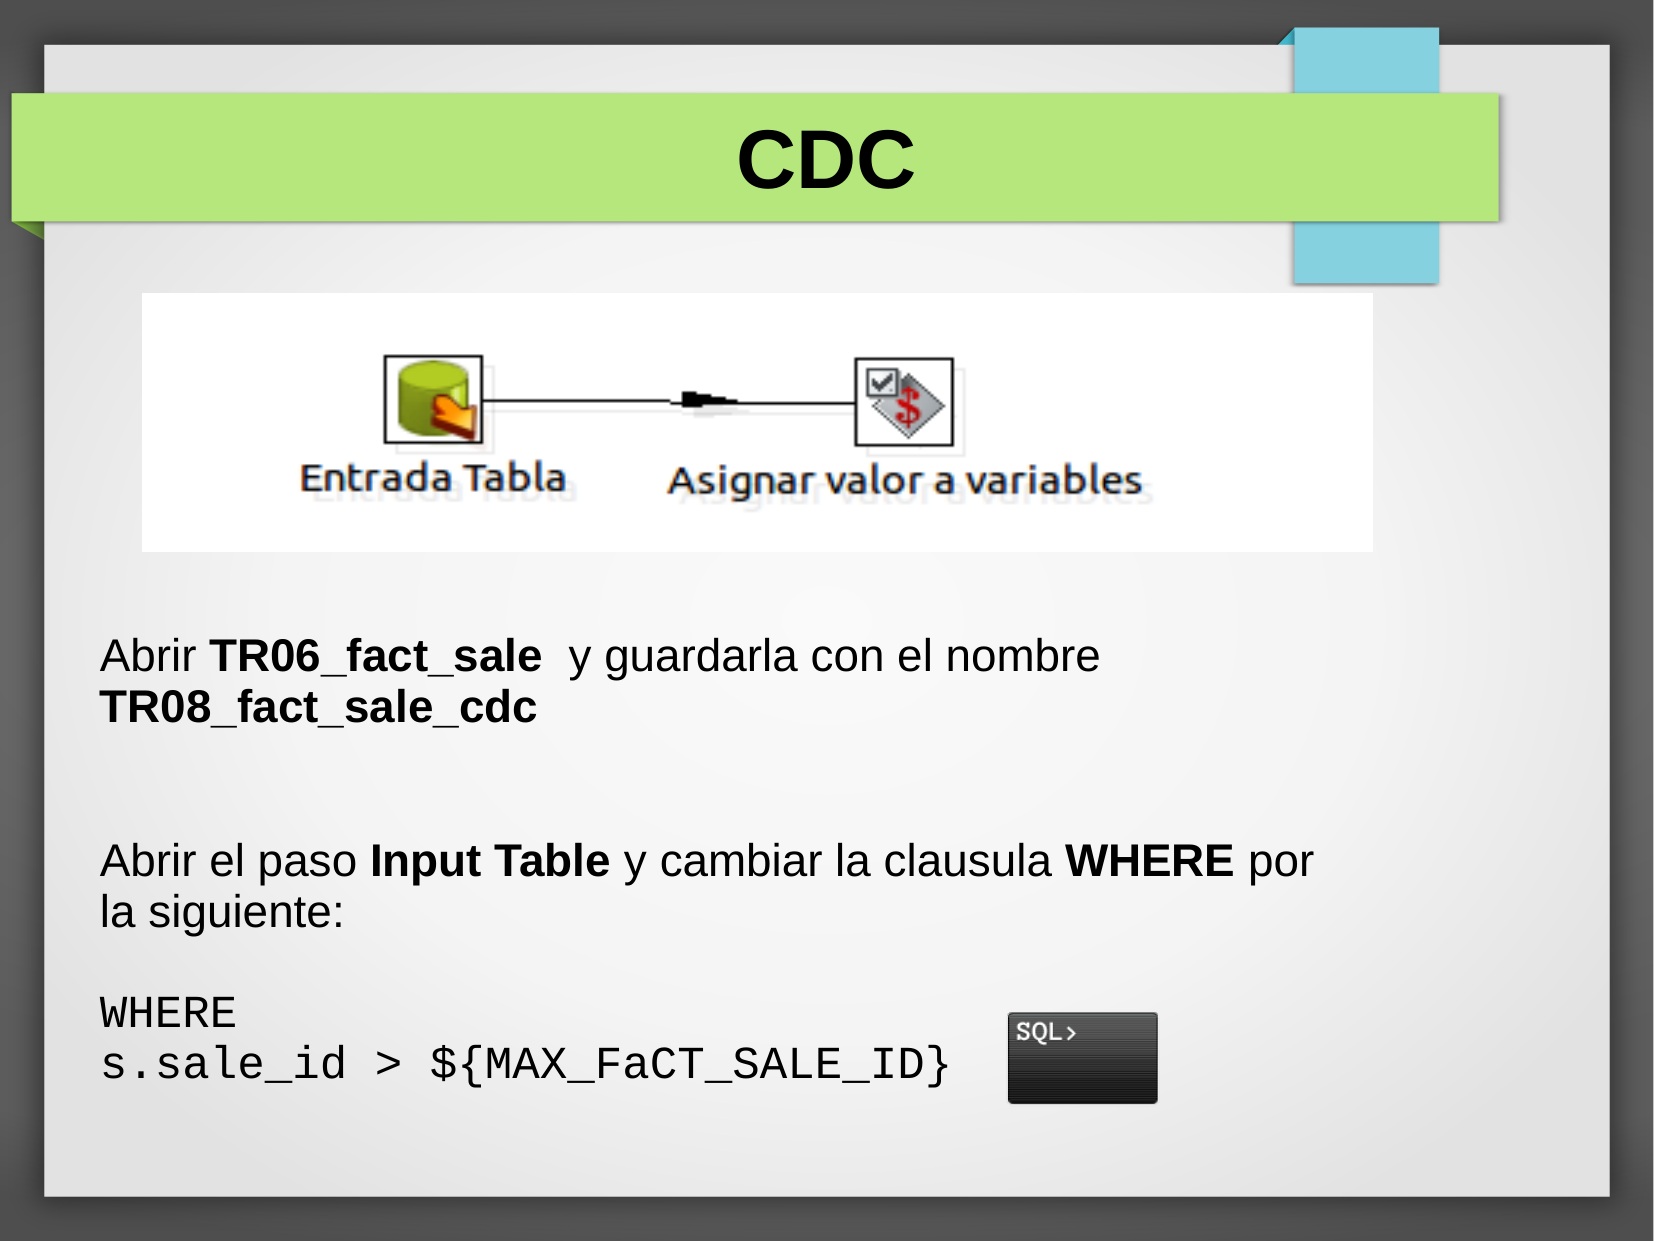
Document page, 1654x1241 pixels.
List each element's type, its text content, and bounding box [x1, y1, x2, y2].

text_box Abrir TR06_fact_sale y guardarla con el nombre TR08_fact_sale_cdc Abrir el paso Input Table y cambiar la clausula WHERE por la siguiente: WHERE s.sale_id > ${MAX_FaCT_SALE_ID} [85, 622, 1361, 1101]
picture [0, 0, 1654, 1241]
title CDC [70, 106, 1583, 213]
